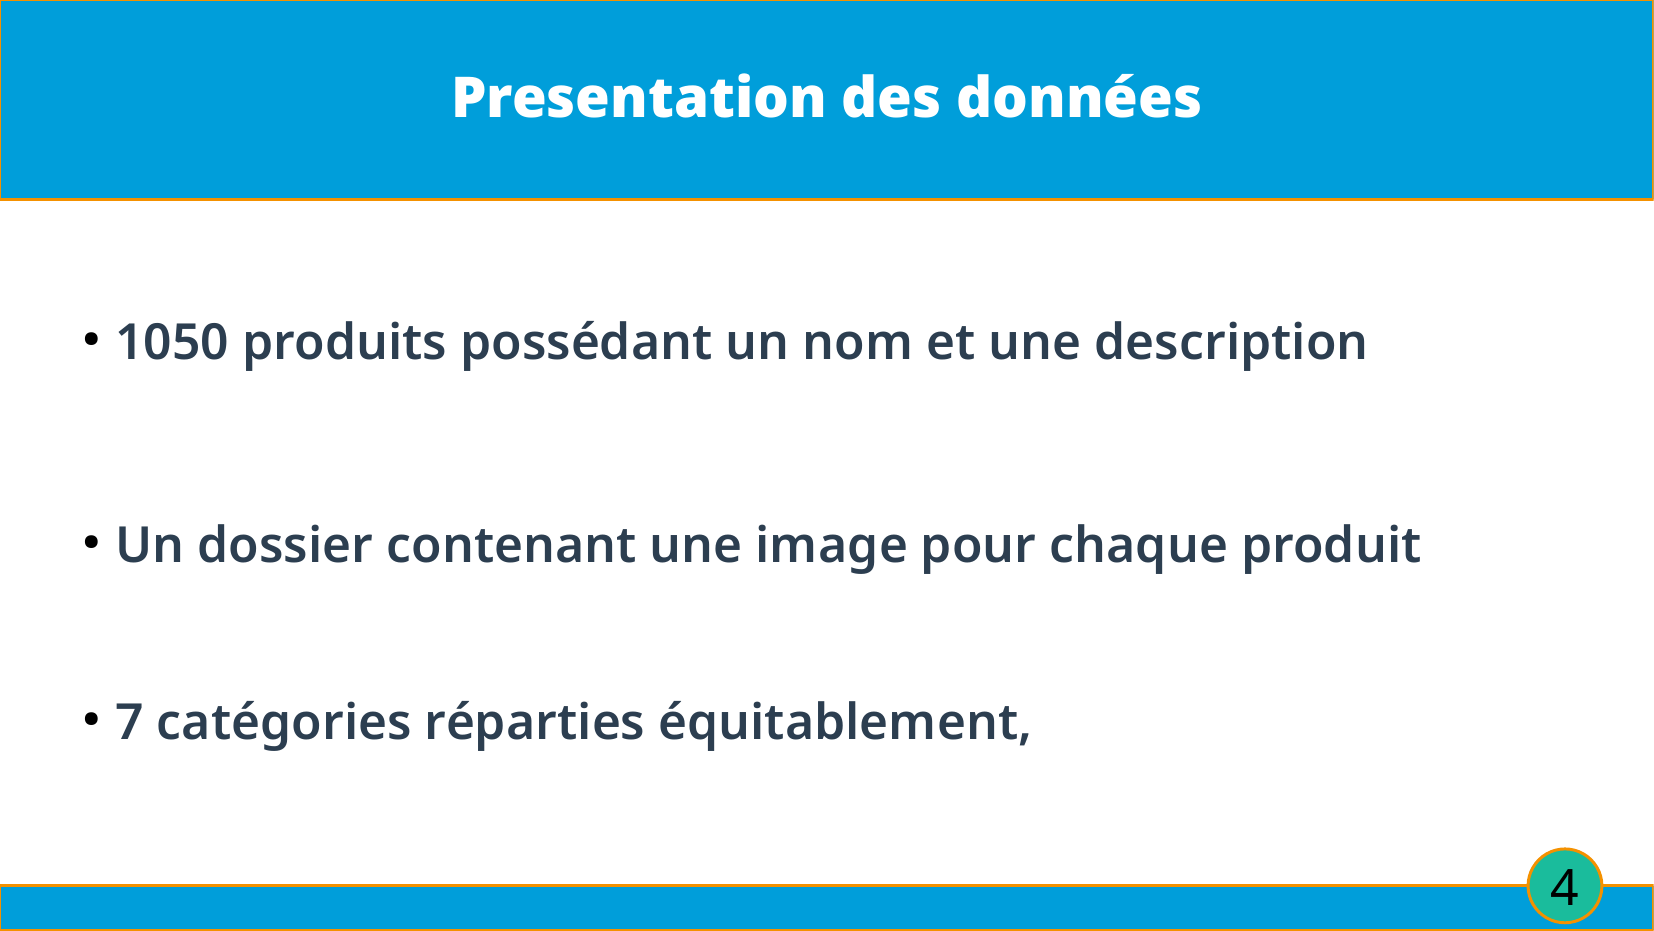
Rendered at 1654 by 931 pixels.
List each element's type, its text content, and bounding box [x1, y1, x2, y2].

list 1050 produits possédant un nom et une description Un dossier contenant une image pour chaque produit 7 catégories réparties équitablement, [82, 217, 1571, 758]
title Presentation des données [59, 37, 1595, 155]
